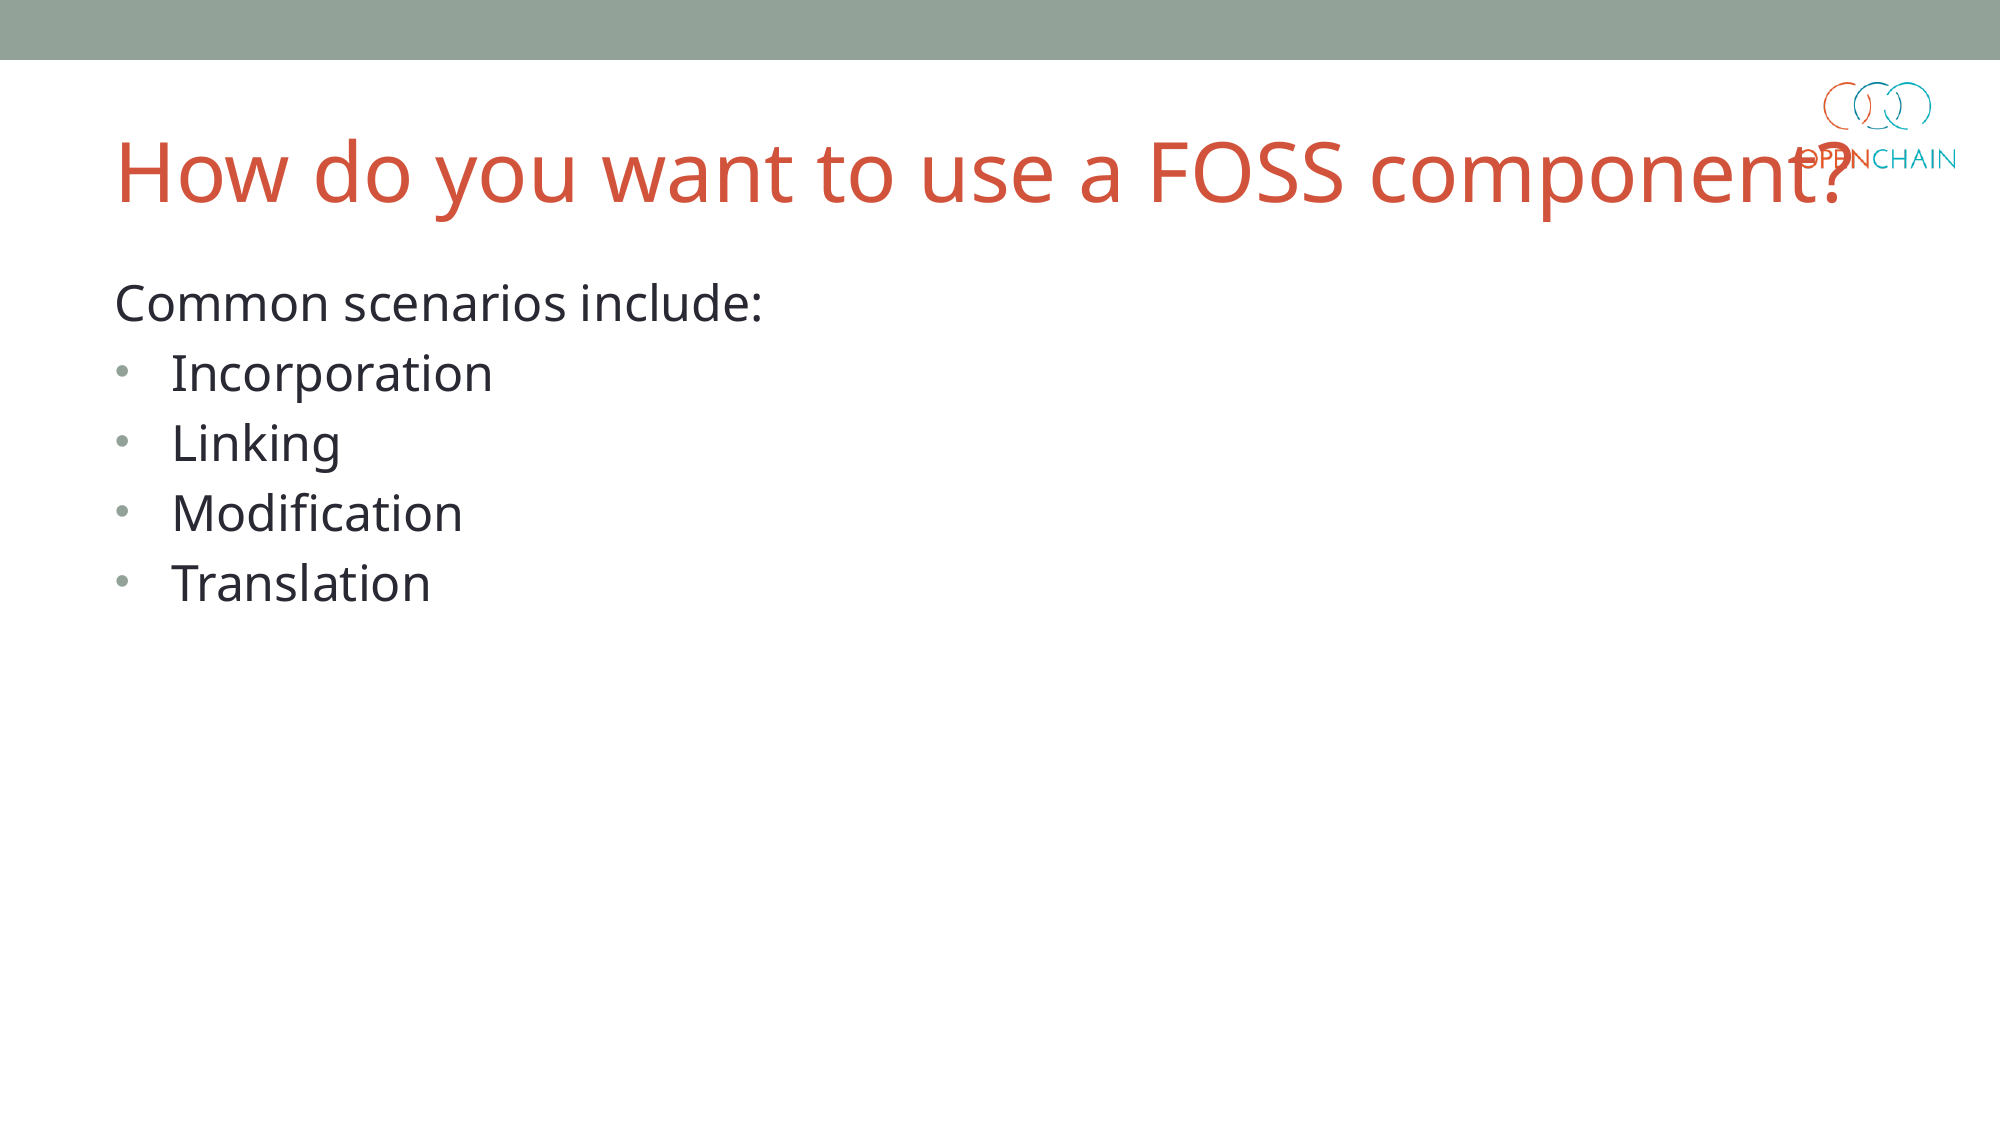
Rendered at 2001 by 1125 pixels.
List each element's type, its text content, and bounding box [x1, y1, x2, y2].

picture [1798, 82, 1955, 169]
text_box How do you want to use a FOSS component? [99, 87, 1900, 250]
text_box Common scenarios include: Incorporation Linking Modification Translation [99, 263, 1900, 1064]
